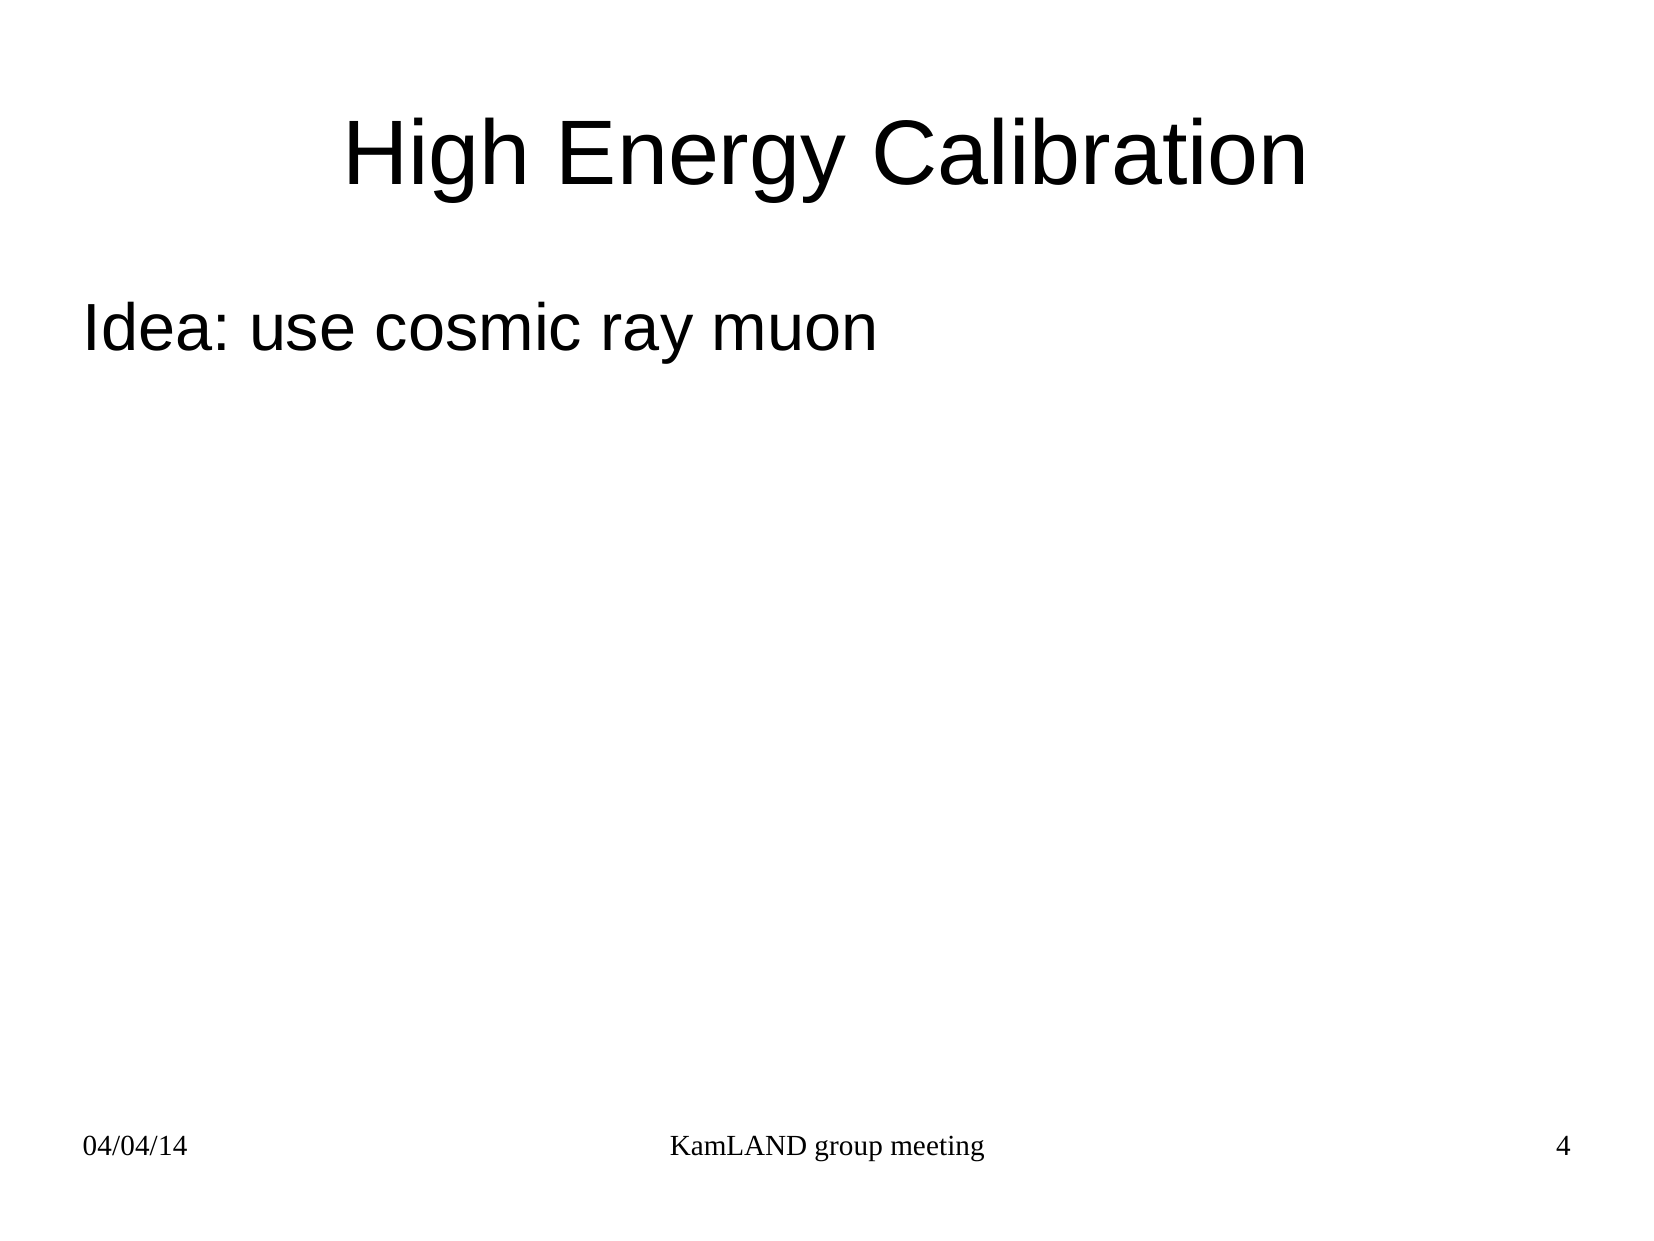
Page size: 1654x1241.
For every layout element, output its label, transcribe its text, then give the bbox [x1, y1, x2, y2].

list Idea: use cosmic ray muon [82, 290, 1538, 1010]
title High Energy Calibration [82, 49, 1571, 257]
